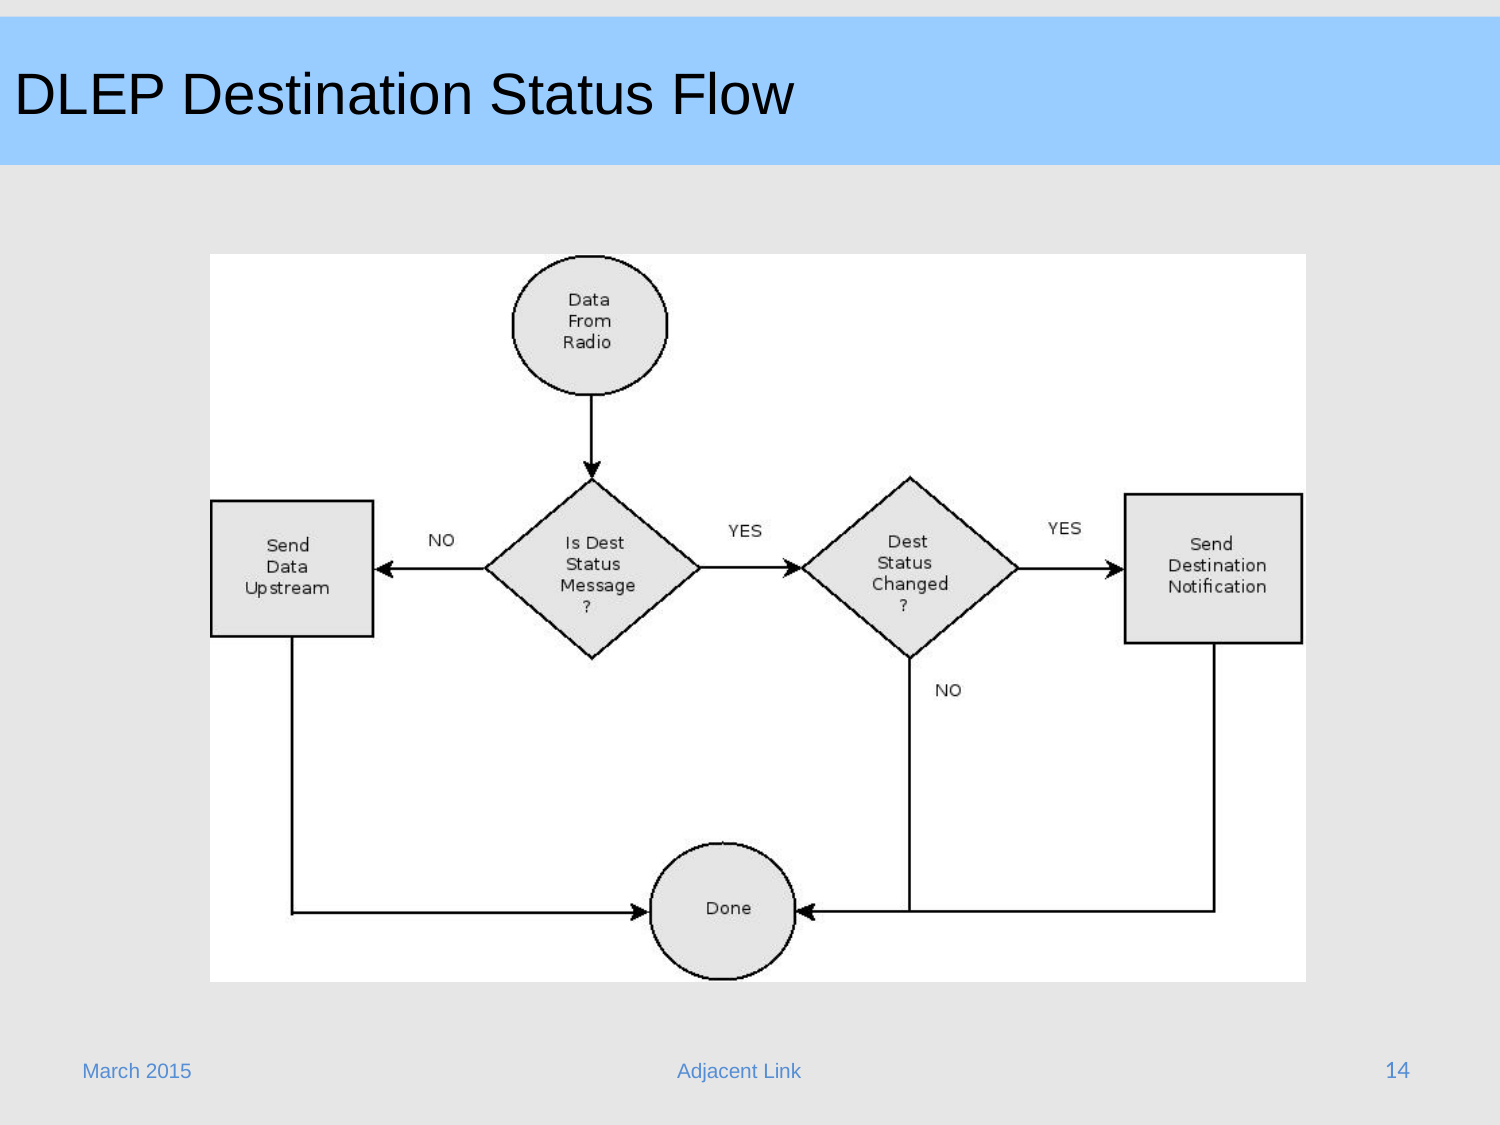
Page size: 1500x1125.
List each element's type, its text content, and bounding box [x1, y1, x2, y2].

text_box DLEP Destination Status Flow [0, 16, 1500, 165]
picture [210, 254, 1306, 983]
